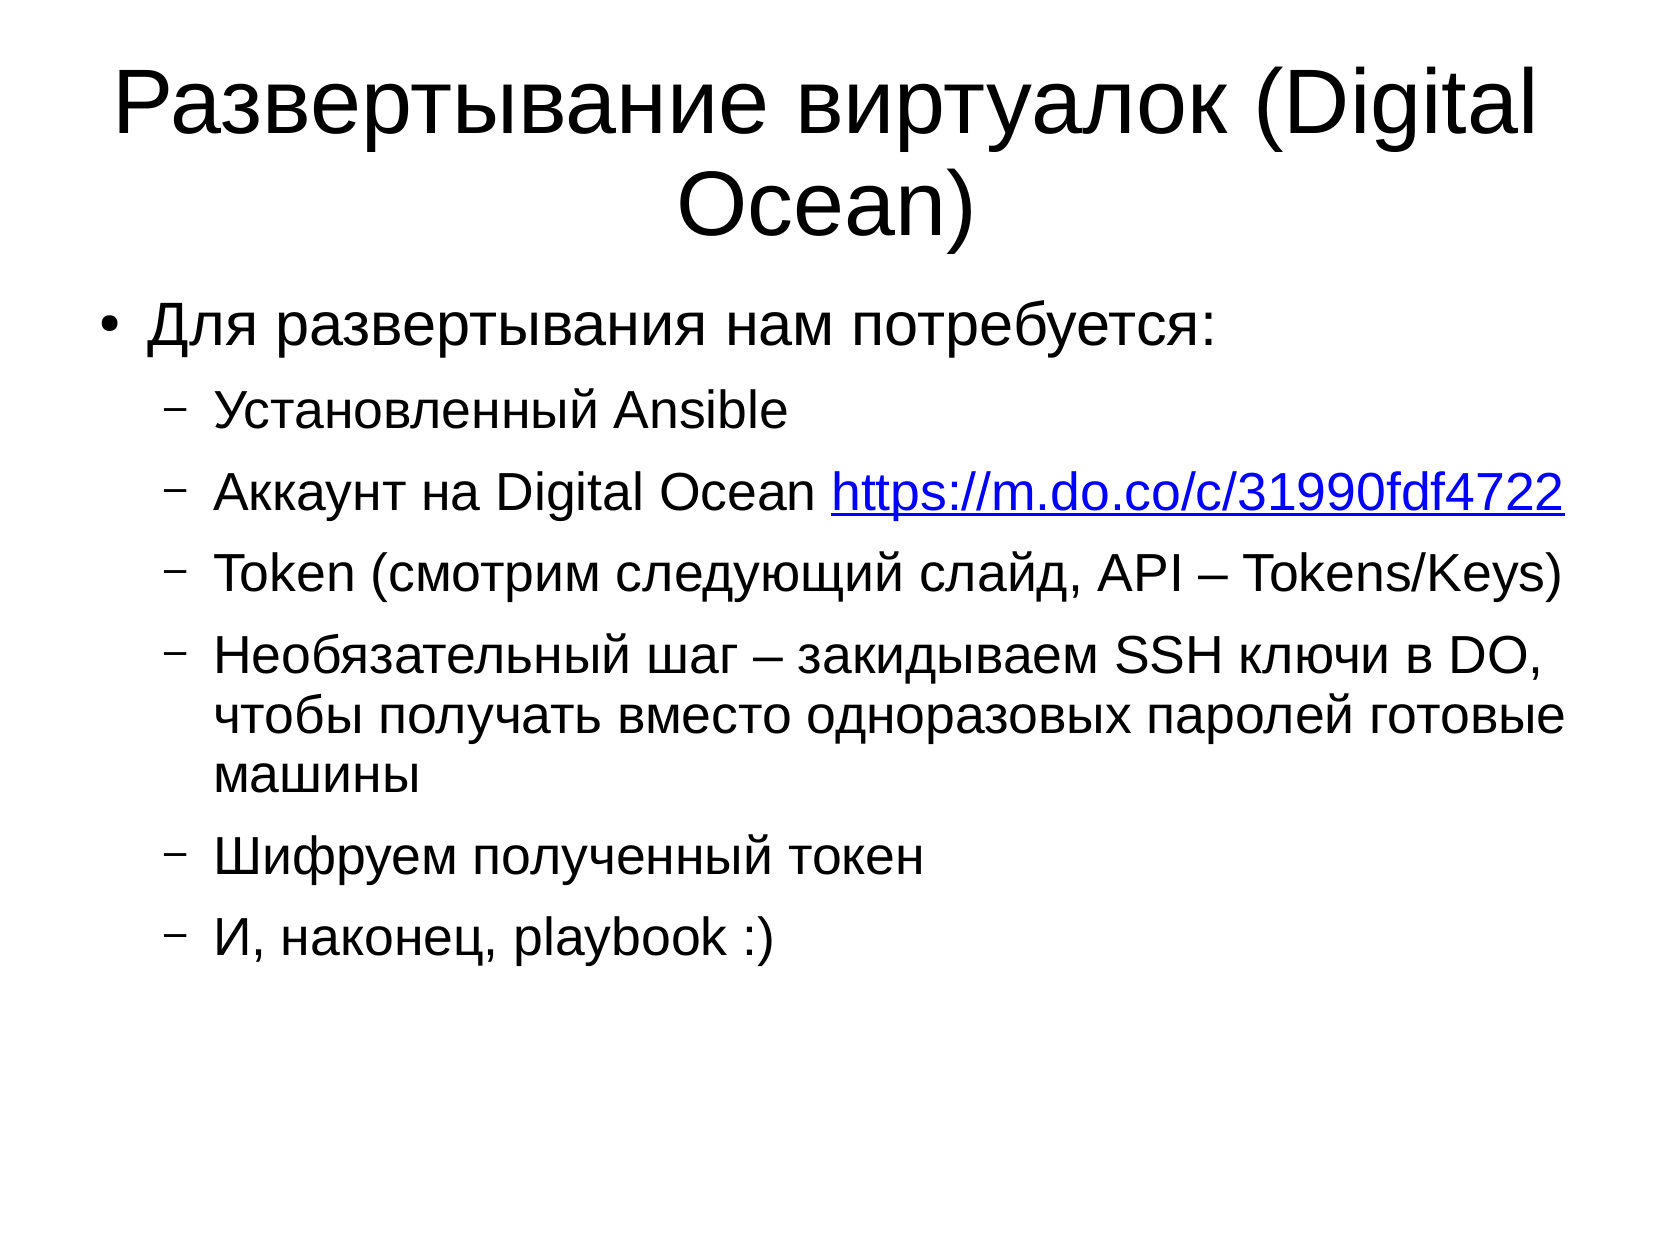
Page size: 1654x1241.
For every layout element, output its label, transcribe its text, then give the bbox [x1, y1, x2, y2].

list Для развертывания нам потребуется: Установленный Ansible Аккаунт на Digital Ocean https://m.do.co/c/31990fdf4722 Token (смотрим следующий слайд, API – Tokens/Keys) Необязательный шаг – закидываем SSH ключи в DO, чтобы получать вместо одноразовых паролей готовые машины Шифруем полученный токен И, наконец, playbook :) [82, 290, 1571, 1010]
title Развертывание виртуалок (Digital Ocean) [82, 49, 1571, 257]
